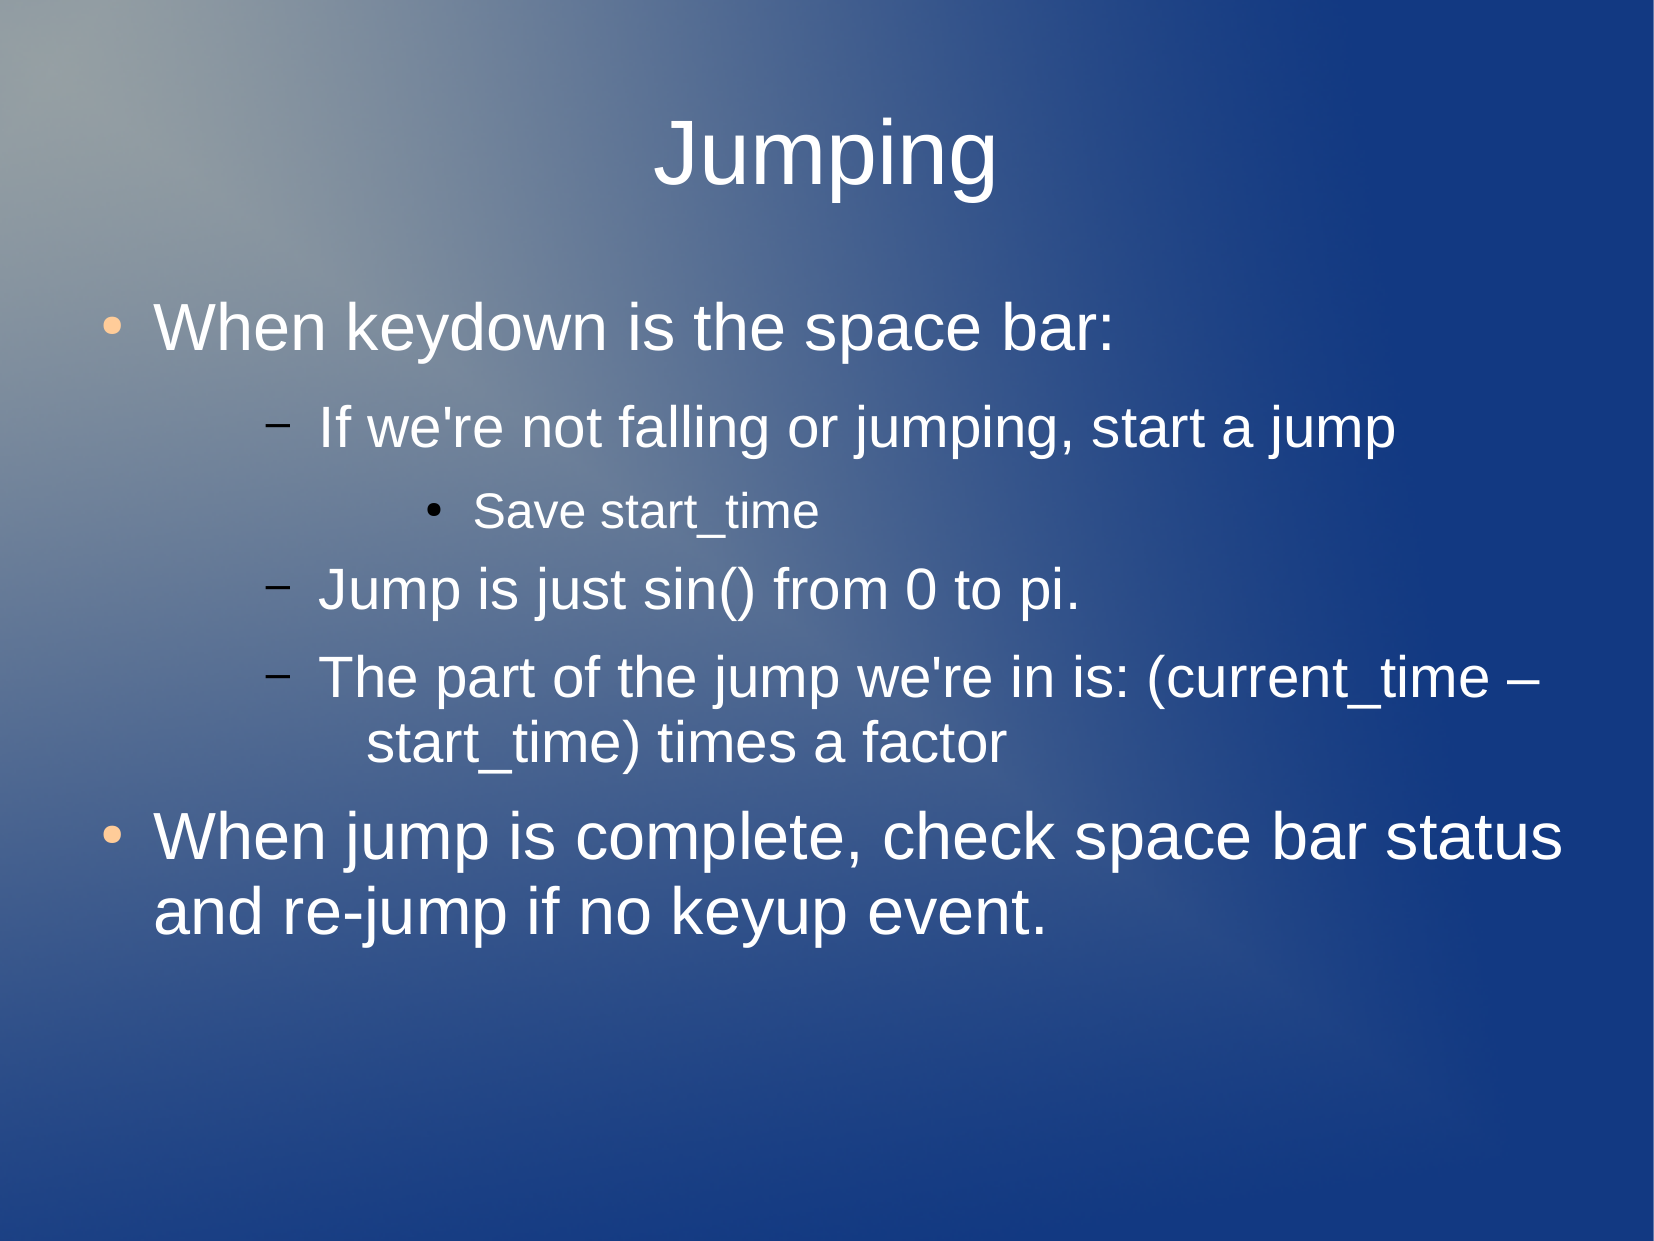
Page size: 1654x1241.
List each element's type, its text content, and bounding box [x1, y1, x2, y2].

title Jumping [82, 49, 1571, 257]
picture [0, 0, 1654, 1241]
list When keydown is the space bar: If we're not falling or jumping, start a jump Save start_time Jump is just sin() from 0 to pi. The part of the jump we're in is: (current_time – start_time) times a factor When jump is complete, check space bar status and re-jump if no keyup event. [82, 290, 1571, 1109]
